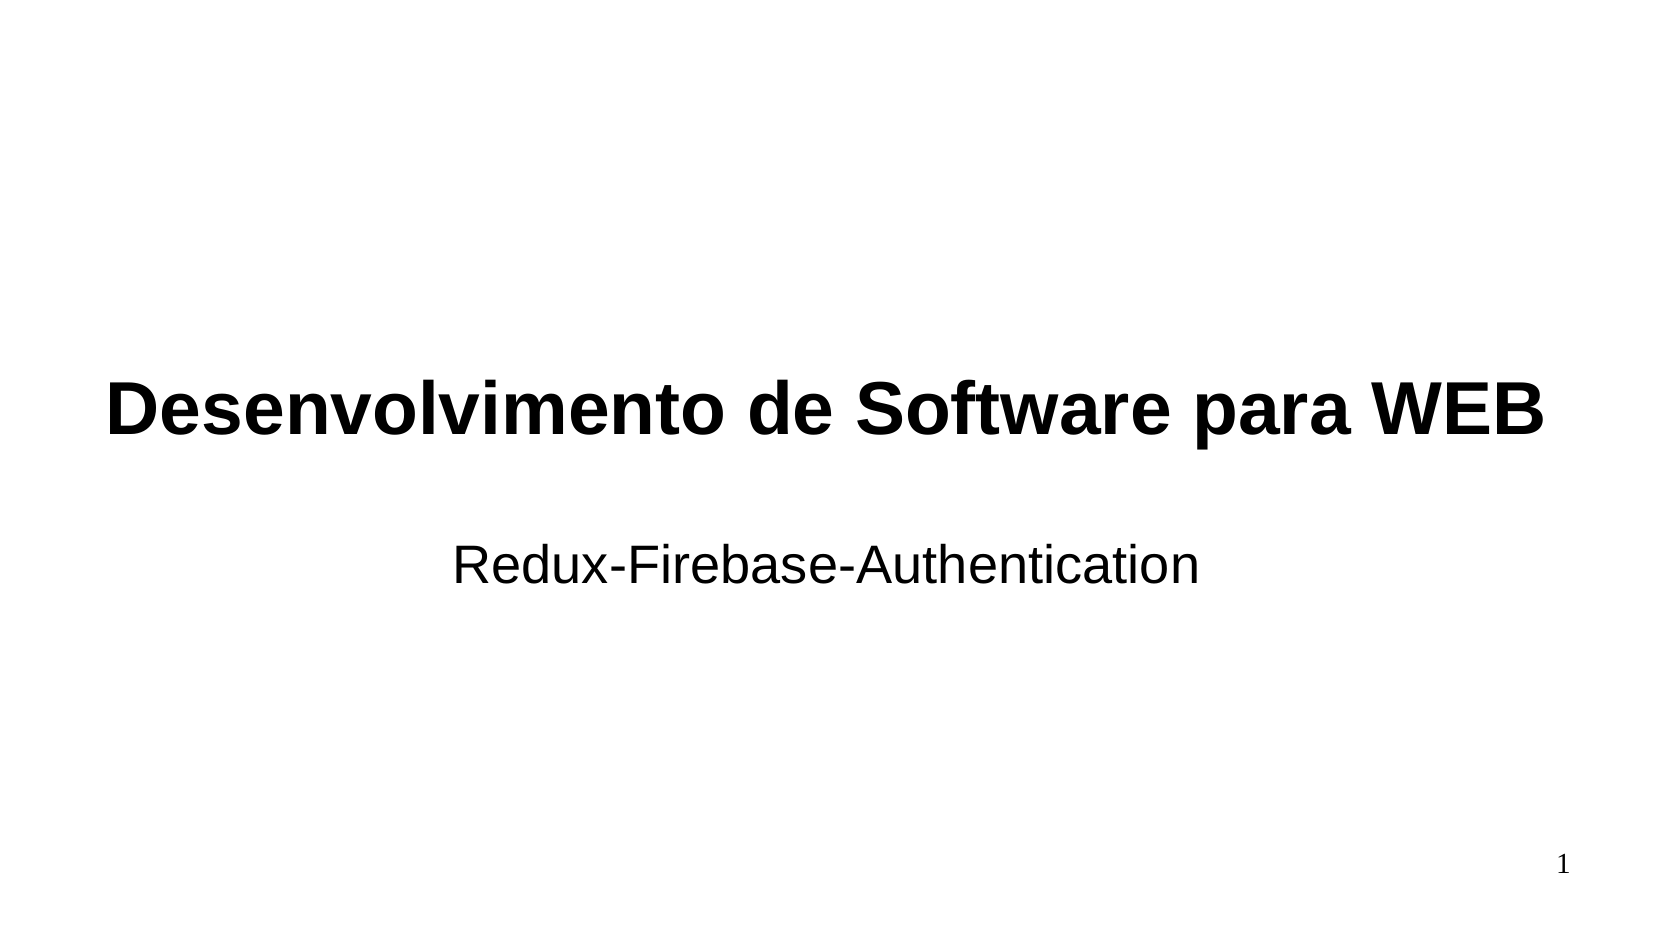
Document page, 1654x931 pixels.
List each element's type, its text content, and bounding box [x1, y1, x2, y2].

subtitle Desenvolvimento de Software para WEB Redux-Firebase-Authentication [82, 37, 1571, 757]
